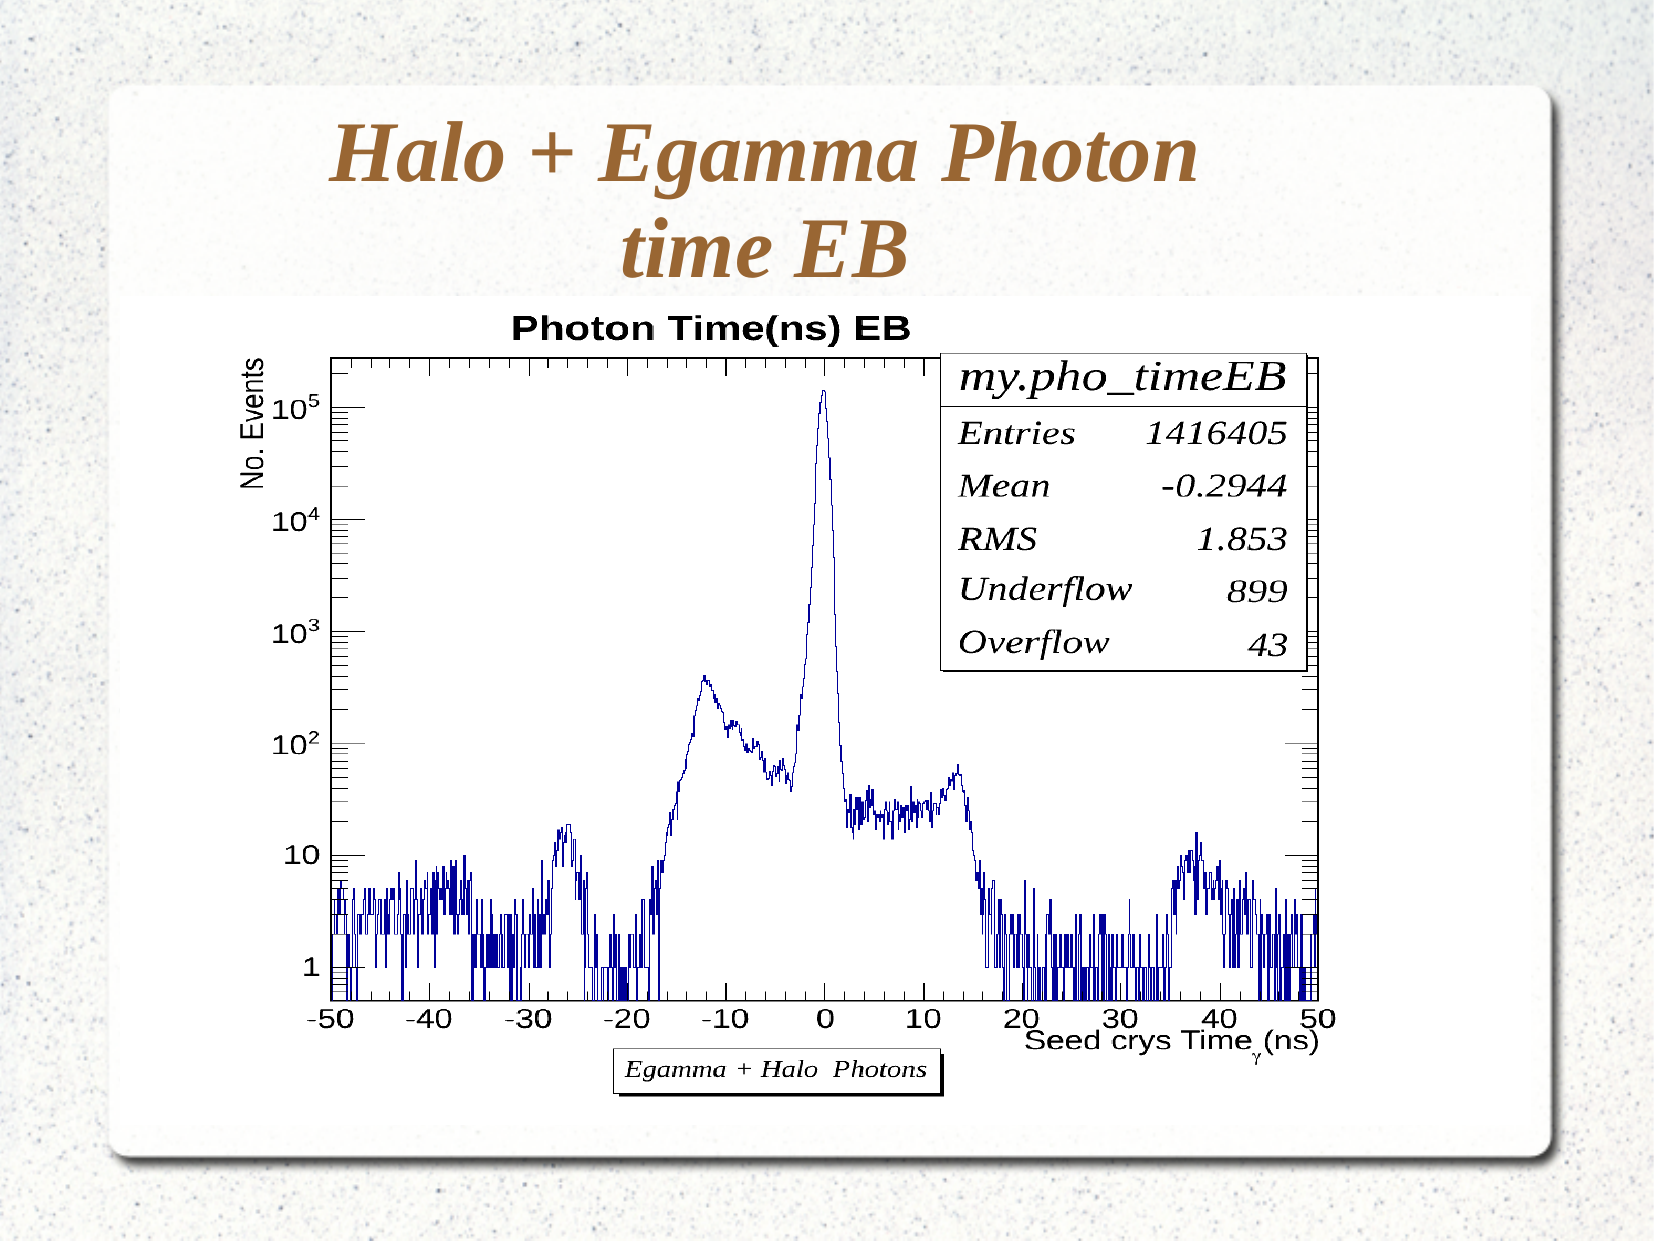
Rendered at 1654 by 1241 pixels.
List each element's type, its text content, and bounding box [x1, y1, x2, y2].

title Halo + Egamma Photon time EB [270, 105, 1261, 296]
picture [0, 0, 1654, 1241]
